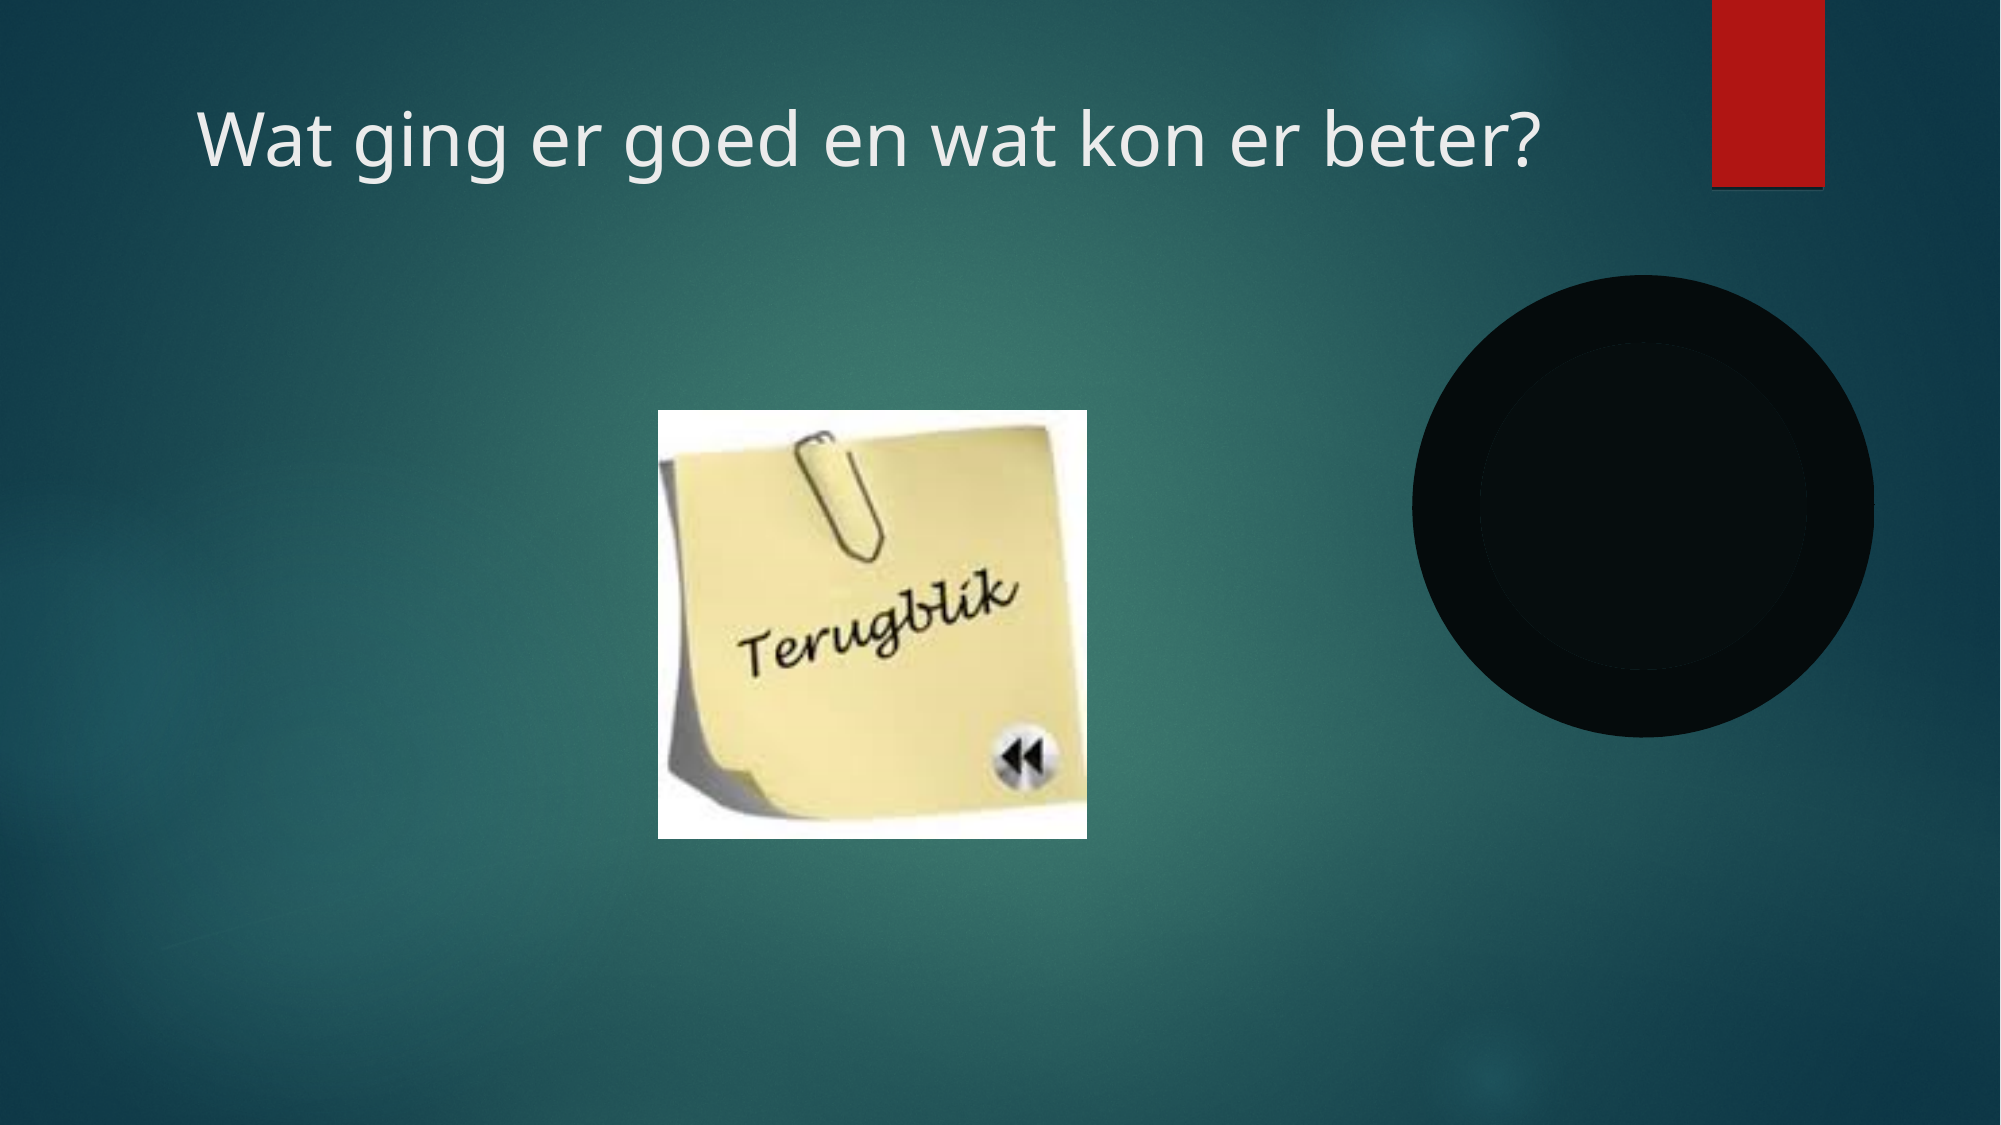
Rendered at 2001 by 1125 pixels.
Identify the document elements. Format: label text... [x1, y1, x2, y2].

title Wat ging er goed en wat kon er beter? [181, 84, 1925, 314]
picture [658, 410, 1087, 839]
